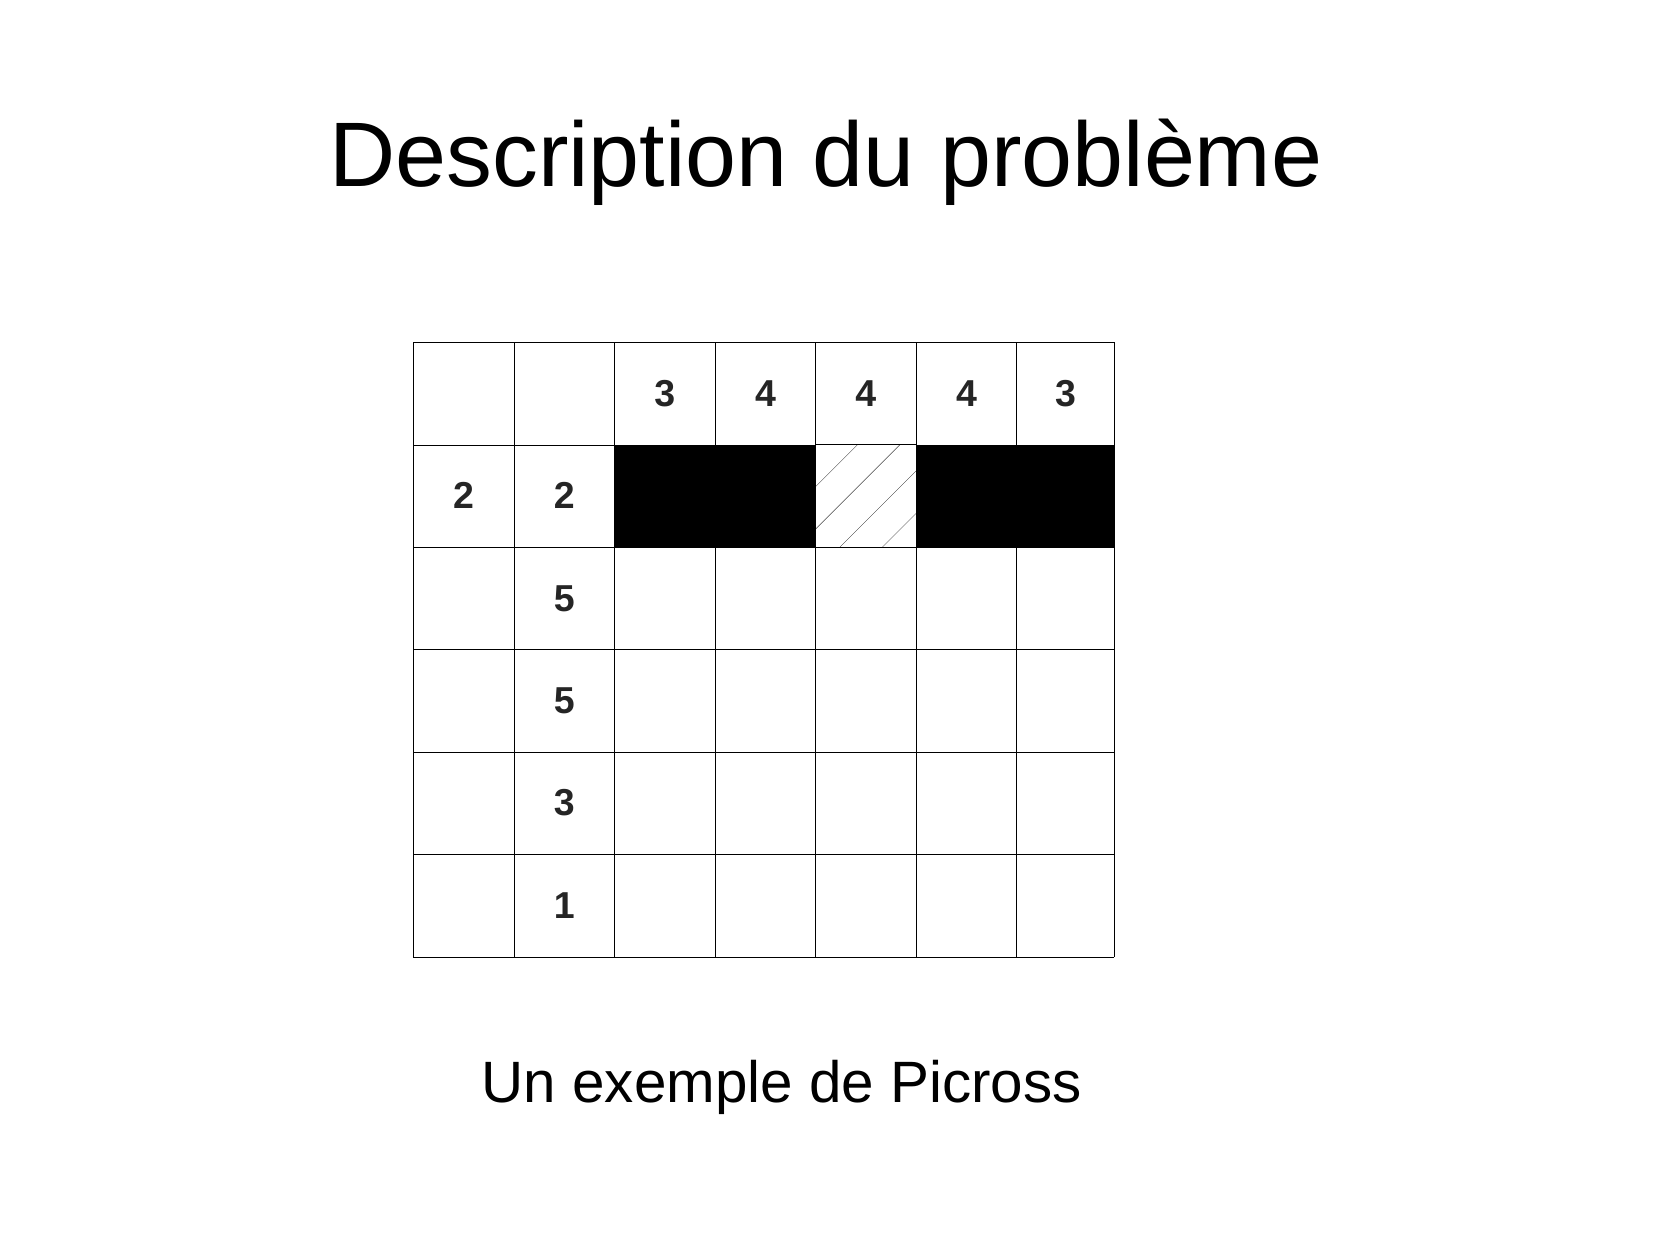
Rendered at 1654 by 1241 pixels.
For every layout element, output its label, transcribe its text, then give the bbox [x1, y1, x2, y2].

table_cell [716, 753, 815, 854]
table_cell [1017, 855, 1114, 957]
table_cell 3 [515, 753, 614, 854]
table_cell 2 [414, 446, 514, 547]
table_cell 5 [515, 650, 614, 752]
table_cell [414, 548, 514, 649]
table_cell [1017, 650, 1114, 752]
text_box Un exemple de Picross [465, 1039, 1099, 1120]
table_cell [615, 855, 715, 957]
table_cell [816, 445, 916, 547]
table_cell 5 [515, 548, 614, 649]
table_cell [816, 753, 916, 854]
table_cell [716, 855, 815, 957]
table_header 4 [716, 343, 815, 445]
table_cell [917, 548, 1016, 649]
table_cell [414, 855, 514, 957]
table_header 4 [816, 343, 916, 444]
table_cell [615, 446, 715, 547]
table_cell [716, 446, 815, 547]
title Description du problème [82, 49, 1571, 257]
table_header 4 [917, 343, 1016, 445]
table_cell [917, 446, 1016, 547]
table_cell [716, 650, 815, 752]
table_cell [615, 753, 715, 854]
table_header [414, 343, 514, 445]
table_cell [917, 753, 1016, 854]
table_cell [816, 650, 916, 752]
table_cell [615, 548, 715, 649]
table_cell 1 [515, 855, 614, 957]
table_cell [1017, 548, 1114, 649]
table_header 3 [615, 343, 715, 445]
table_header [515, 343, 614, 445]
table_cell [414, 753, 514, 854]
table_cell [816, 855, 916, 957]
table_cell [716, 548, 815, 649]
table_header 3 [1017, 343, 1114, 445]
table_cell 2 [515, 446, 614, 547]
table_cell [816, 548, 916, 649]
table_cell [1017, 753, 1114, 854]
table_cell [917, 855, 1016, 957]
table_cell [917, 650, 1016, 752]
table_cell [615, 650, 715, 752]
table_cell [414, 650, 514, 752]
table_cell [1017, 446, 1114, 547]
